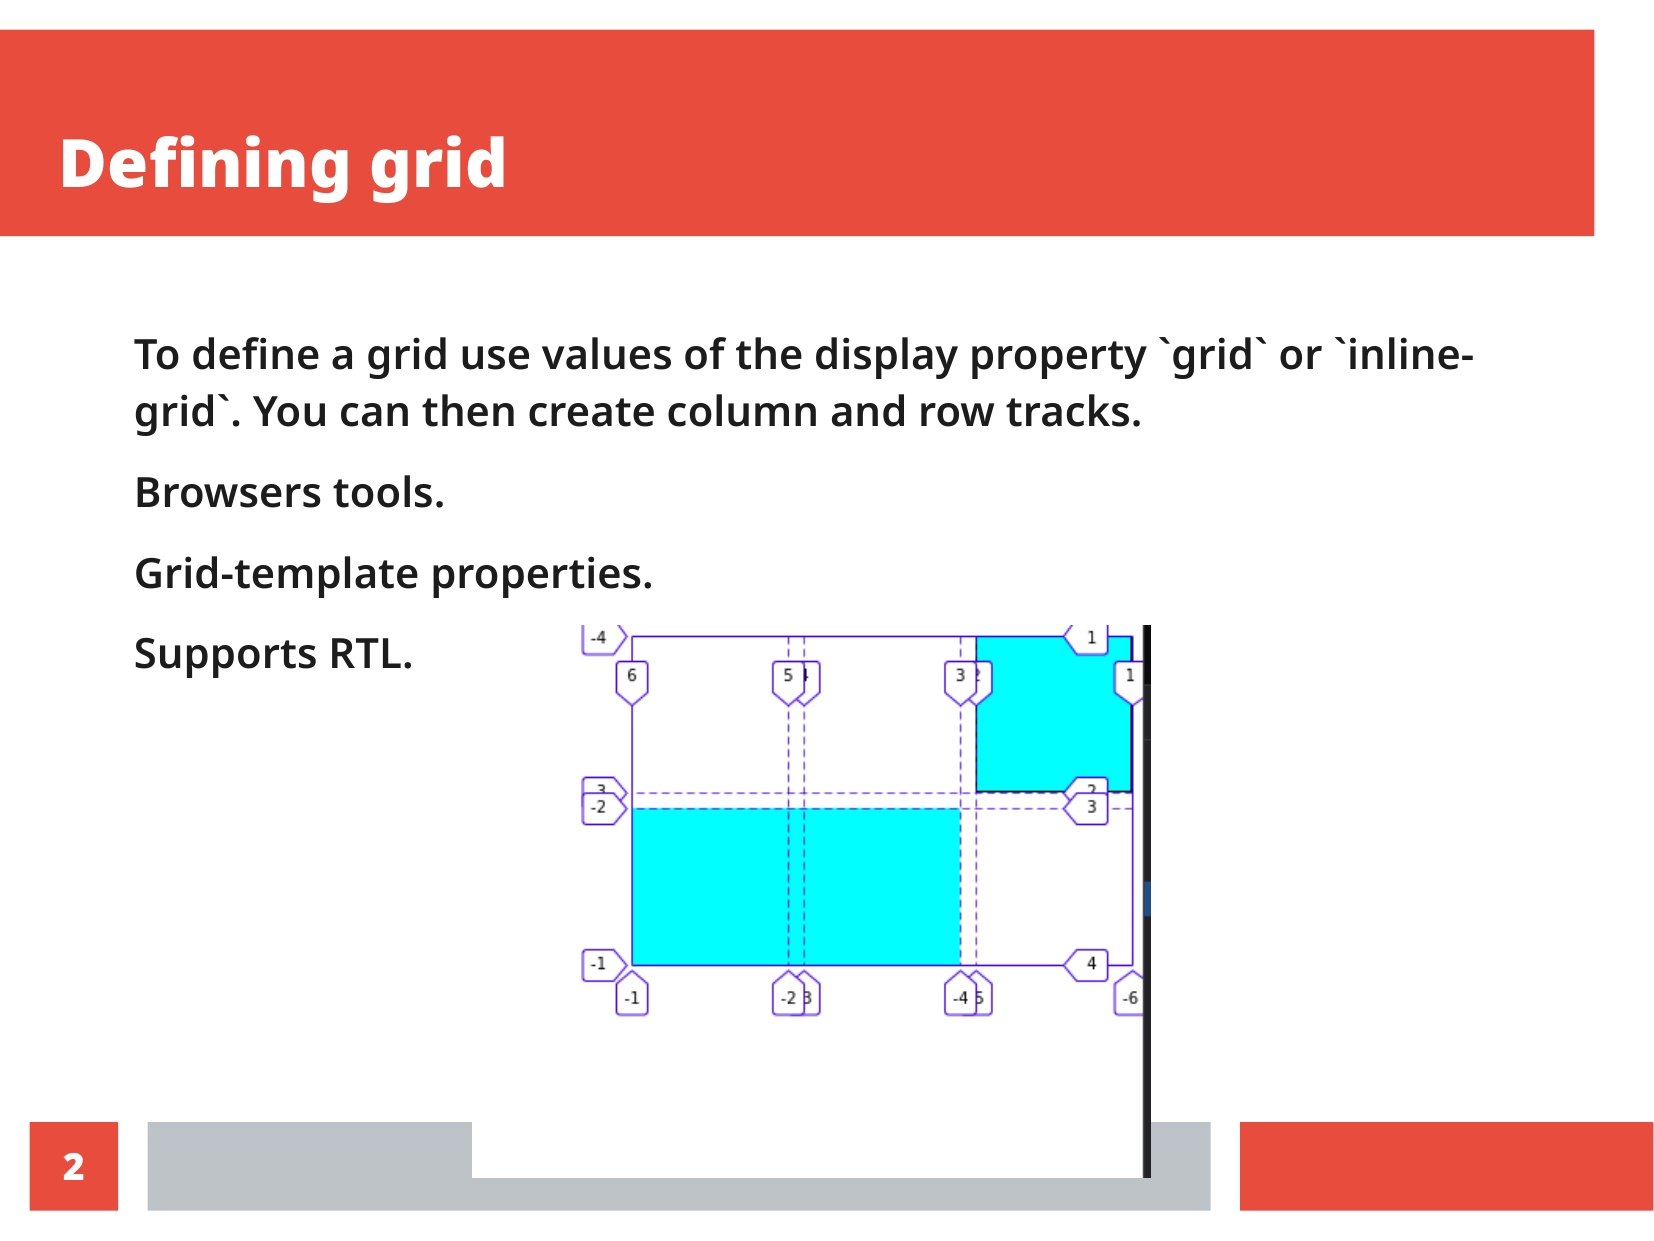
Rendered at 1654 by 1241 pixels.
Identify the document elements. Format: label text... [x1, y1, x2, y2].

list To define a grid use values of the display property `grid` or `inline-grid`. You can then create column and row tracks. Browsers tools. Grid-template properties. Supports RTL. [59, 324, 1565, 1093]
picture [472, 625, 1151, 1178]
title Defining grid [59, 59, 1595, 207]
